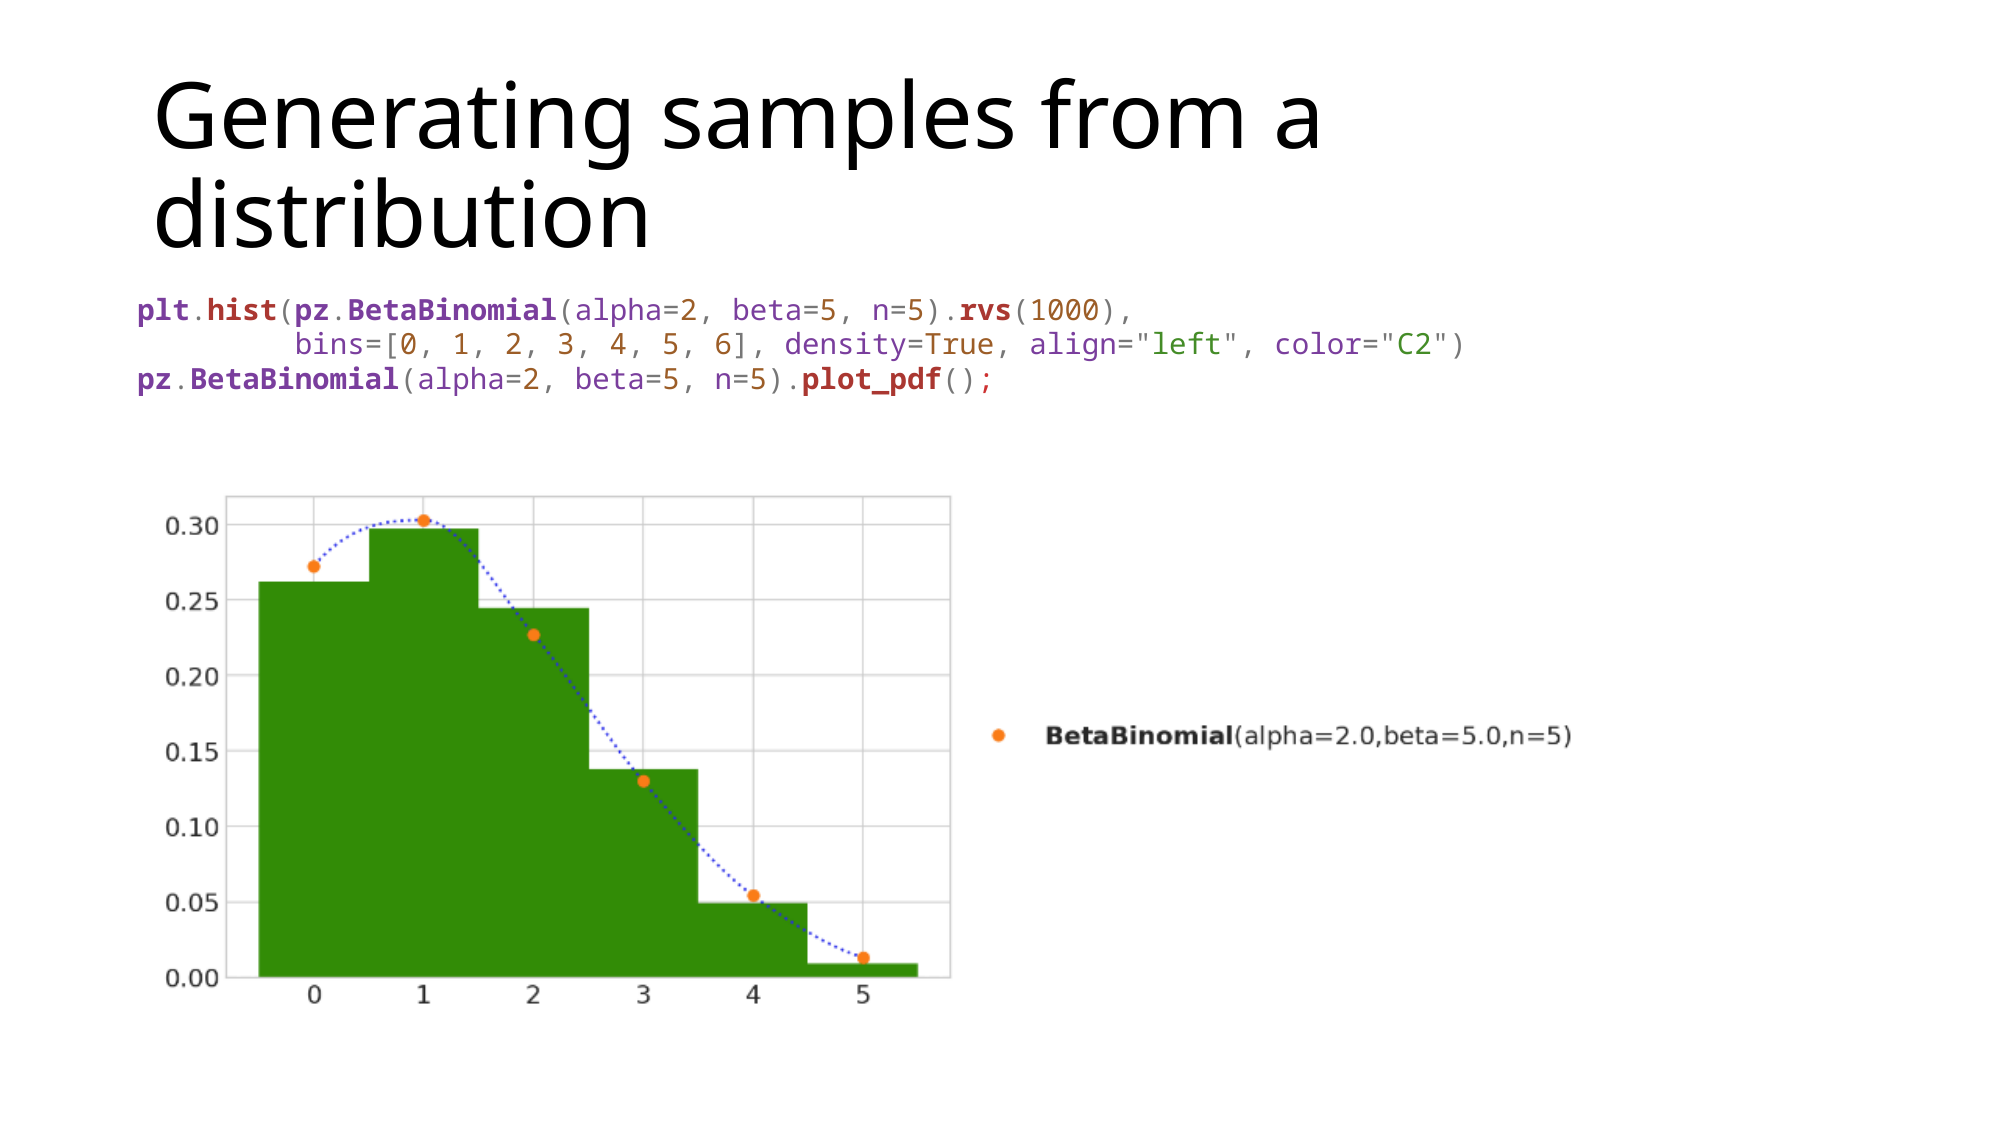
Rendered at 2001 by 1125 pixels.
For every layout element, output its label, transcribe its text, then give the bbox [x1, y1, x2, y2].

picture [151, 485, 1594, 1021]
title Generating samples from a distribution [137, 59, 1863, 278]
text_box plt.hist(pz.BetaBinomial(alpha=2, beta=5, n=5).rvs(1000), bins=[0, 1, 2, 3, 4, 5, 6], density=True, align="left", color="C2") pz.BetaBinomial(alpha=2, beta=5, n=5).plot_pdf(); [122, 283, 1863, 404]
